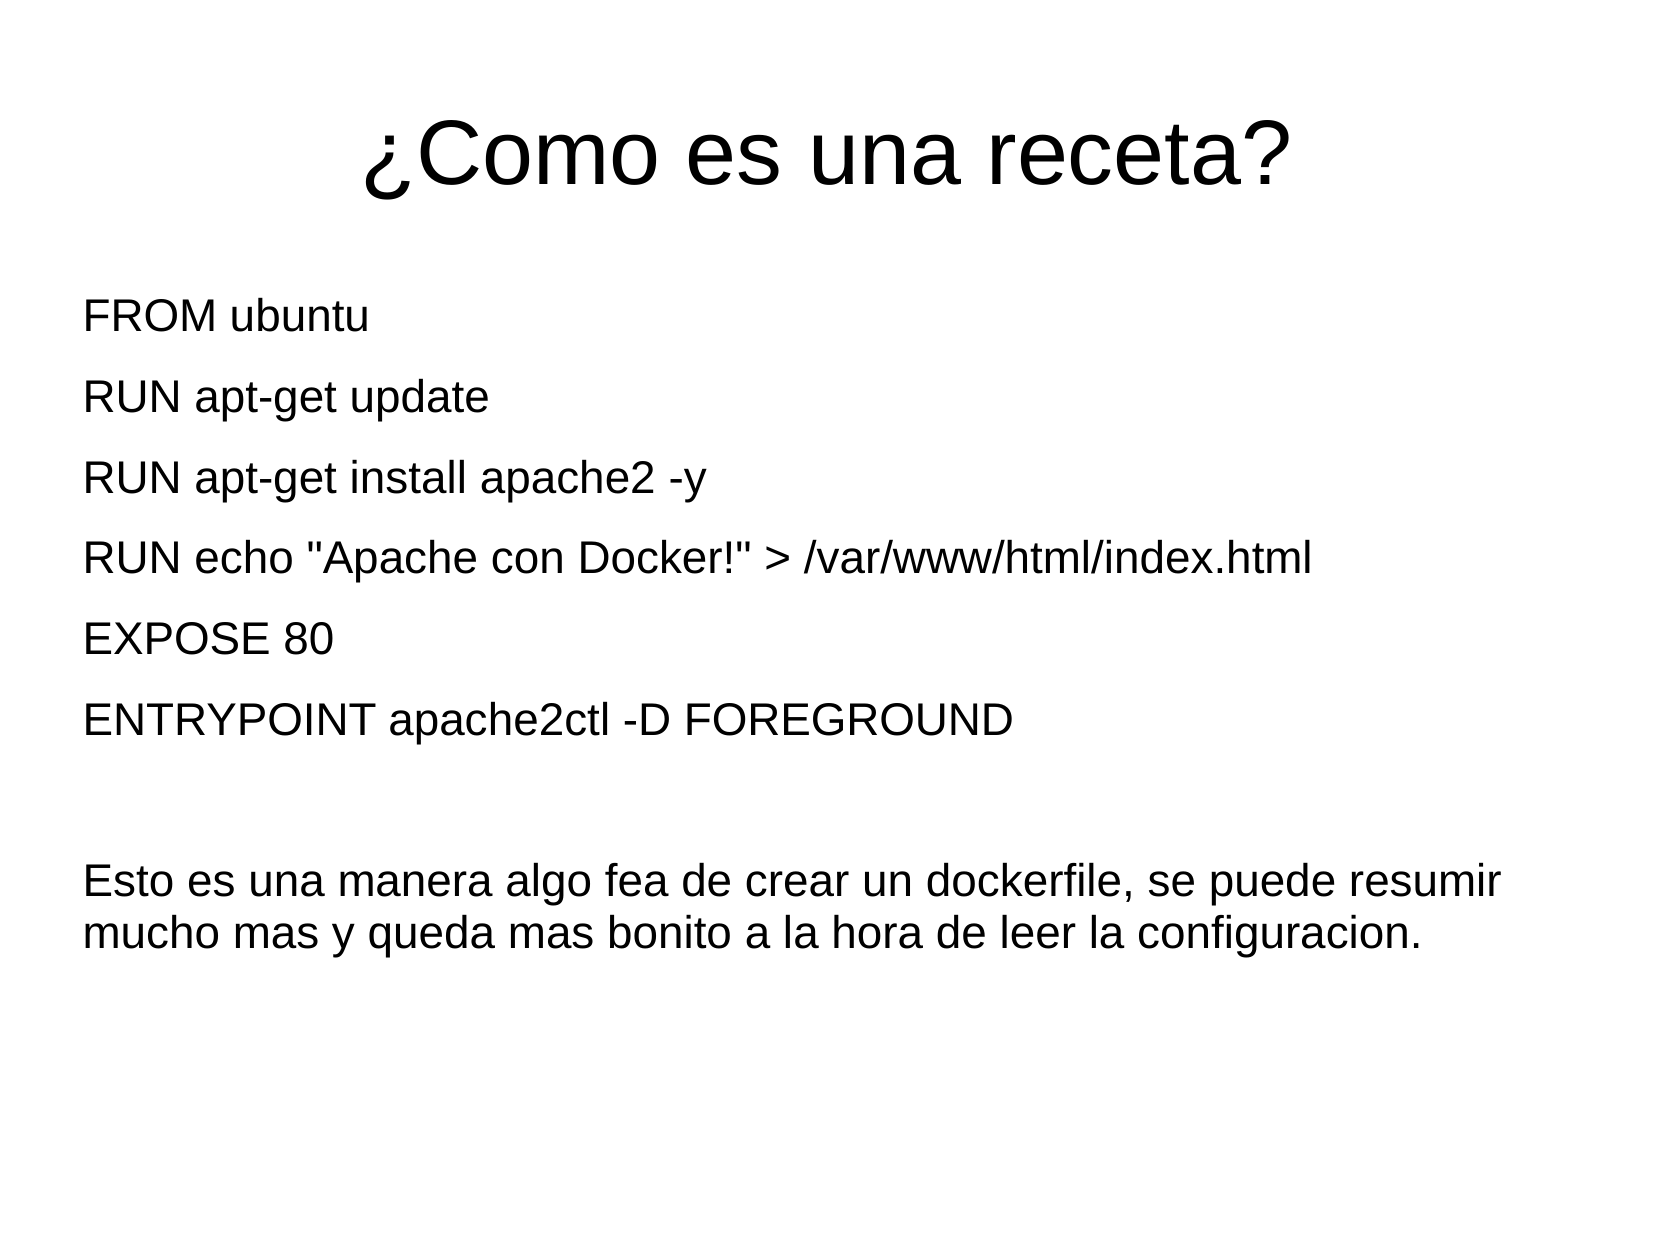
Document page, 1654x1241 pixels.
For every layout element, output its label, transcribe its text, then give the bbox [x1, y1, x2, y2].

title ¿Como es una receta? [82, 49, 1571, 257]
list FROM ubuntu RUN apt-get update RUN apt-get install apache2 -y RUN echo "Apache con Docker!" > /var/www/html/index.html EXPOSE 80 ENTRYPOINT apache2ctl -D FOREGROUND Esto es una manera algo fea de crear un dockerfile, se puede resumir mucho mas y queda mas bonito a la hora de leer la configuracion. [82, 290, 1571, 1109]
